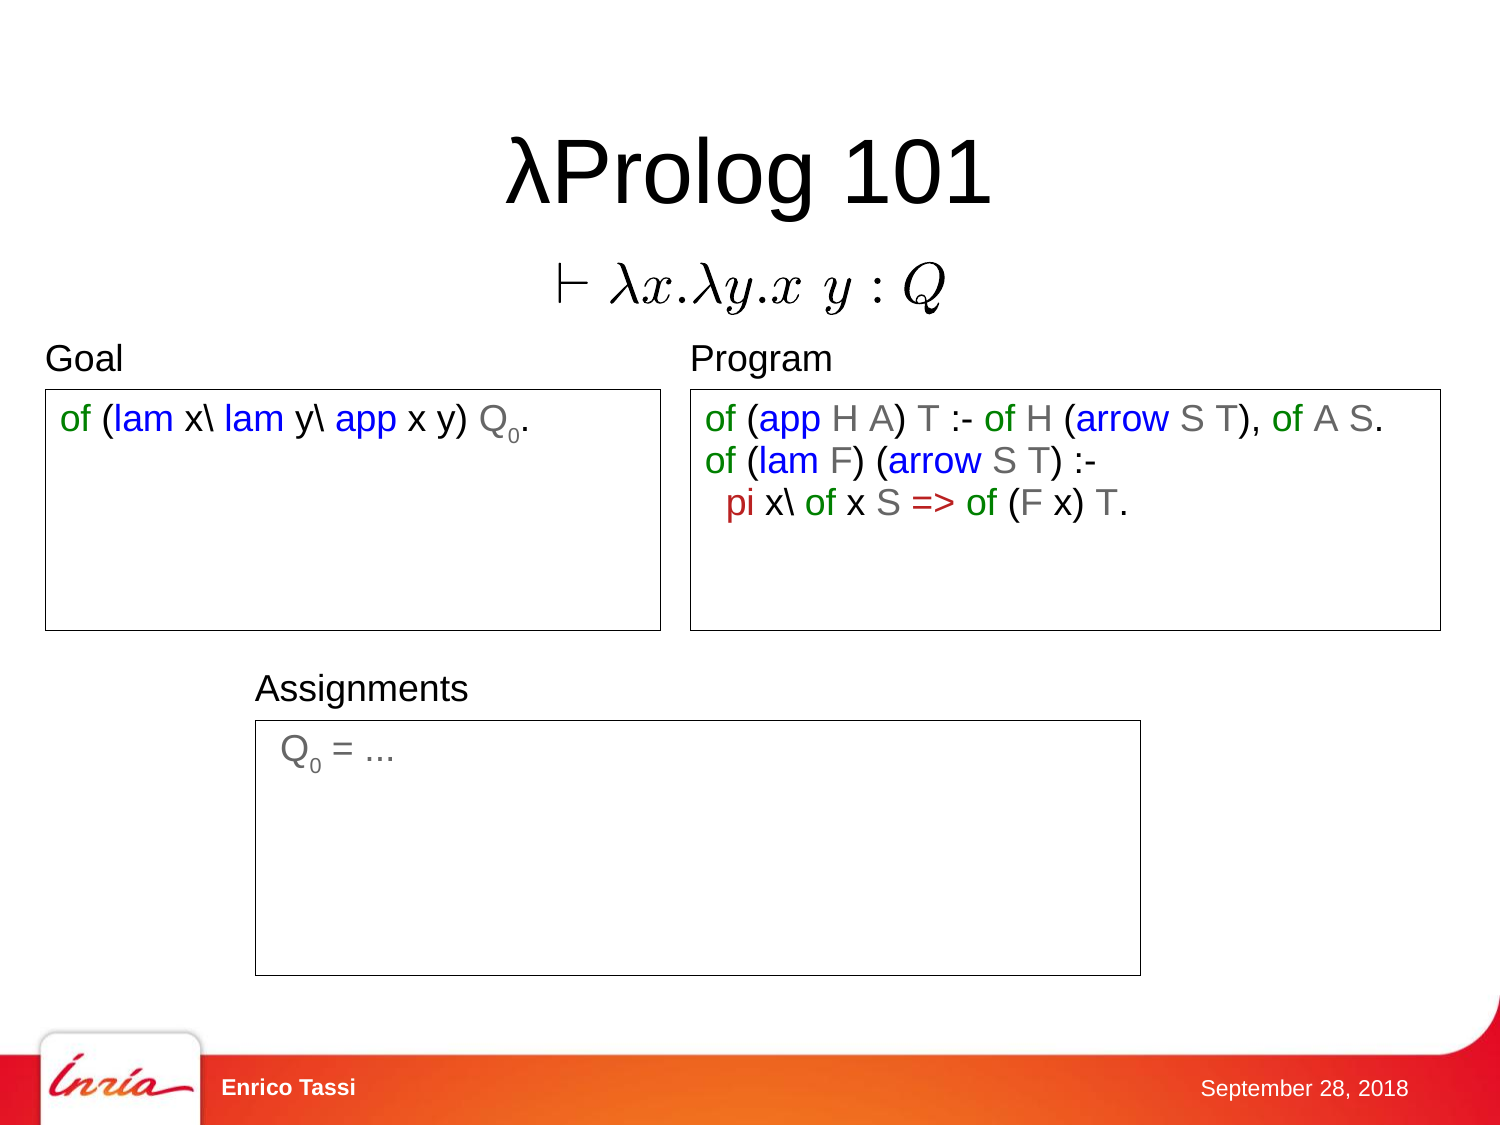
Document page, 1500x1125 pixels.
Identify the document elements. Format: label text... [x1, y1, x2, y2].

text_box Q0 = ... [255, 720, 1141, 976]
picture [0, 947, 1500, 1125]
title λProlog 101 [131, 77, 1369, 266]
text_box of (app H A) T :- of H (arrow S T), of A S. of (lam F) (arrow S T) :- pi x\ of x S => of (F x) T. [690, 389, 1441, 631]
text_box of (lam x\ lam y\ app x y) Q0. [45, 389, 661, 631]
text_box Program [675, 329, 849, 387]
text_box Goal [30, 329, 139, 387]
text_box Assignments [240, 660, 511, 721]
text_box [555, 261, 945, 315]
